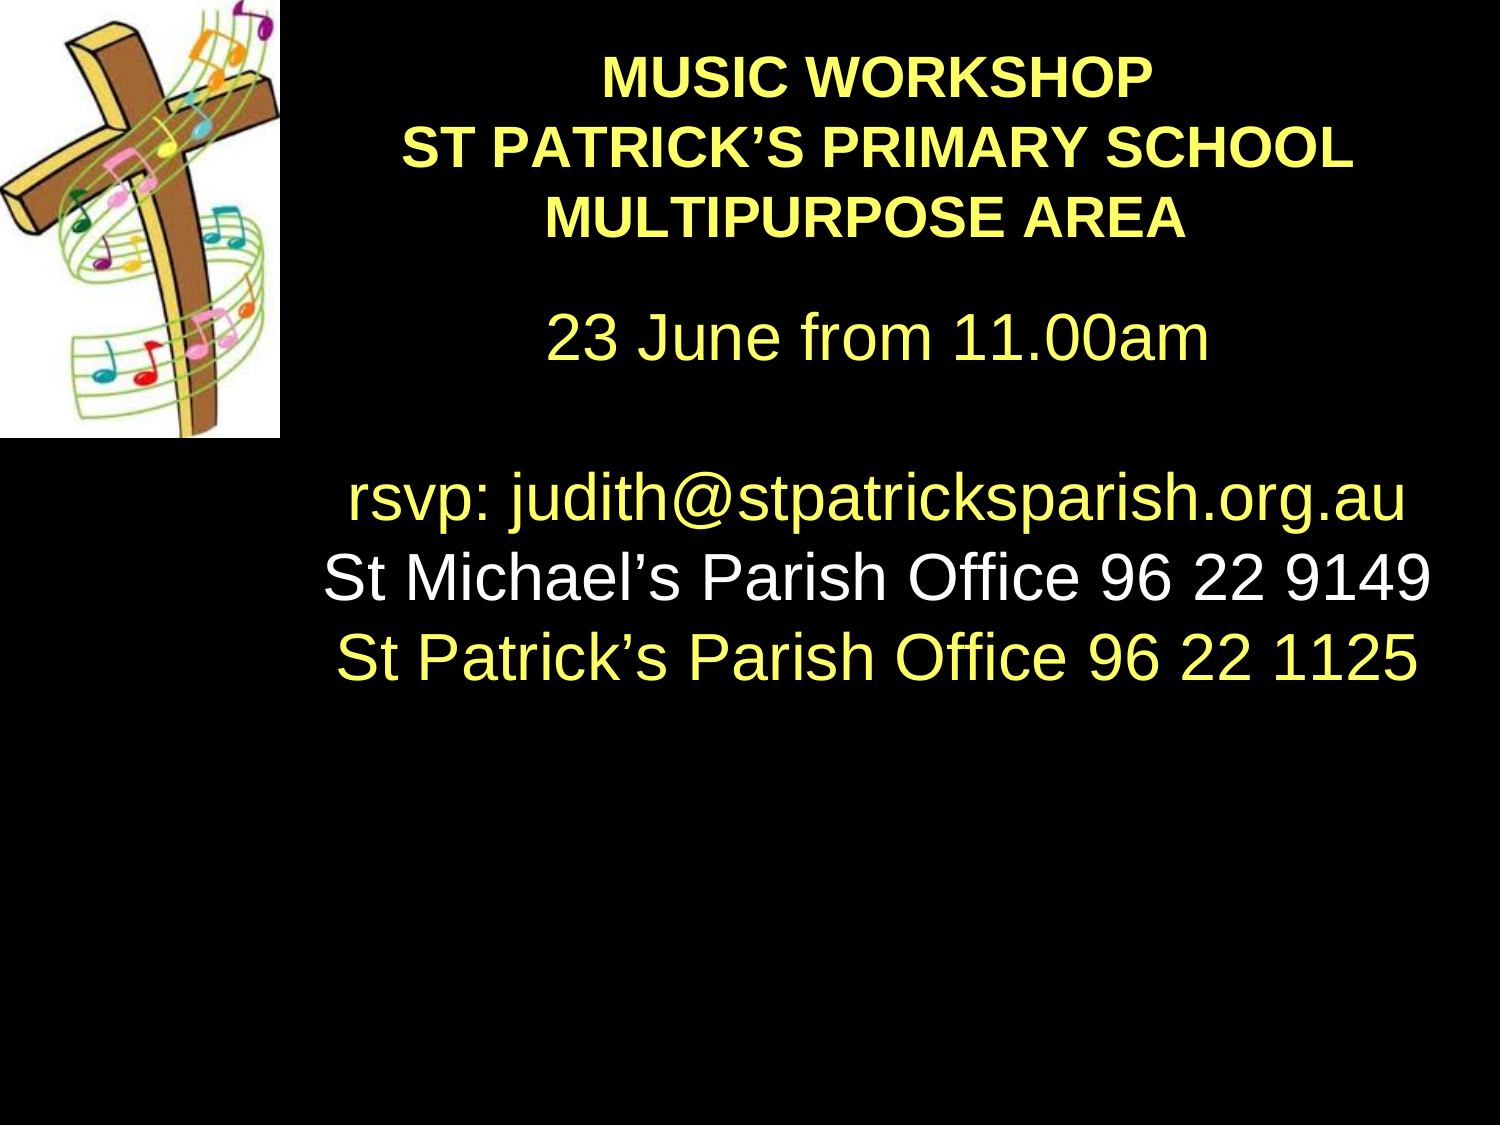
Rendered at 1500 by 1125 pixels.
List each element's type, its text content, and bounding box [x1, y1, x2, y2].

picture [0, 0, 280, 438]
text_box MUSIC WORKSHOP ST PATRICK’S PRIMARY SCHOOL MULTIPURPOSE AREAA 23 June from 11.00am rsvp: judith@stpatricksparish.org.au St Michael’s Parish Office 96 22 9149 St Patrick’s Parish Office 96 22 1125 [282, 31, 1474, 702]
